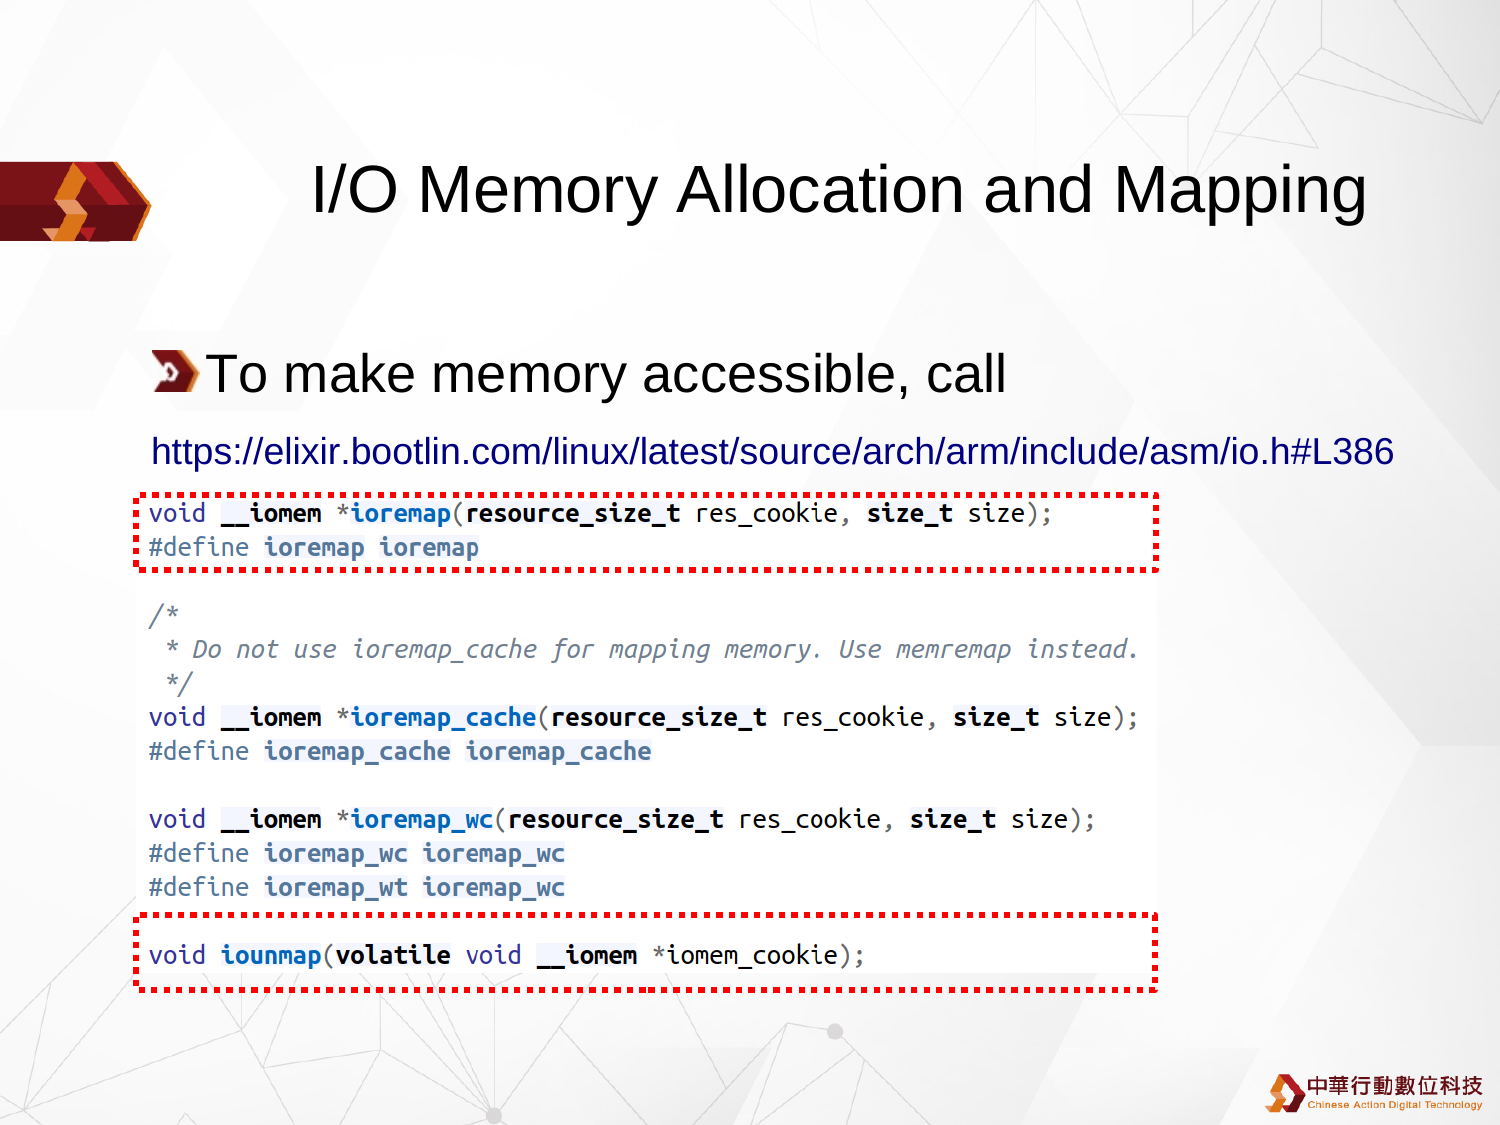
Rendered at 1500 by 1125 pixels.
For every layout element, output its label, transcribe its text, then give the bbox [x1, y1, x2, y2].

picture [0, 0, 1500, 1125]
list To make memory accessible, call [120, 331, 1500, 436]
text_box https://elixir.bootlin.com/linux/latest/source/arch/arm/include/asm/io.h#L386 [136, 420, 1411, 480]
title I/O Memory Allocation and Mapping [188, 123, 1468, 234]
